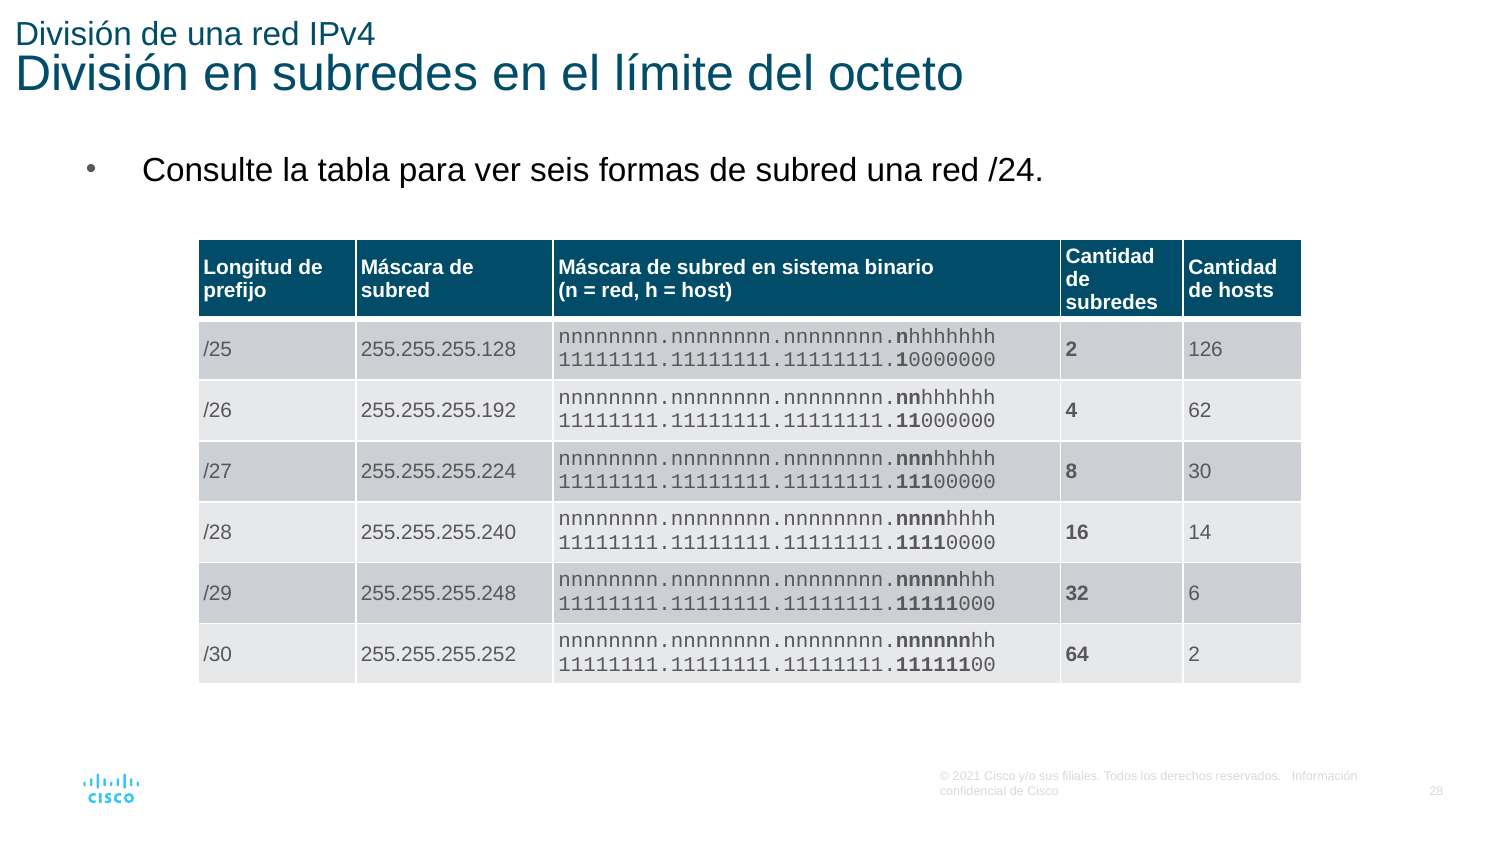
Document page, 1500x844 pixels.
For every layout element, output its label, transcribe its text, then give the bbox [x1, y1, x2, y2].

table_cell 62 [1184, 381, 1301, 440]
title División de una red IPv4 División en subredes en el límite del octeto [0, 0, 1369, 121]
table_cell nnnnnnnn.nnnnnnnn.nnnnnnnn.nhhhhhhh 11111111.11111111.11111111.10000000 [554, 322, 1060, 379]
table_cell 255.255.255.192 [357, 381, 552, 440]
list Consulte la tabla para ver seis formas de subred una red /24. [70, 140, 1430, 217]
table_cell 255.255.255.224 [357, 442, 552, 501]
table_cell /25 [199, 322, 355, 379]
table_cell 255.255.255.252 [357, 624, 552, 683]
table_cell 30 [1184, 442, 1301, 501]
table_cell nnnnnnnn.nnnnnnnn.nnnnnnnn.nnnnhhhh 11111111.11111111.11111111.11110000 [554, 503, 1060, 562]
table_header Máscara de subred [357, 240, 552, 316]
table_cell nnnnnnnn.nnnnnnnn.nnnnnnnn.nnnhhhhh 11111111.11111111.11111111.11100000 [554, 442, 1060, 501]
table_cell /28 [199, 503, 355, 562]
table_cell nnnnnnnn.nnnnnnnn.nnnnnnnn.nnnnnhhh 11111111.11111111.11111111.11111000 [554, 563, 1060, 623]
table_cell 2 [1061, 322, 1182, 379]
table_cell 64 [1061, 624, 1182, 683]
table_cell /30 [199, 624, 355, 683]
table_cell 255.255.255.240 [357, 503, 552, 562]
table_header Cantidad de subredes [1061, 240, 1182, 316]
table_cell 14 [1184, 503, 1301, 562]
table_cell nnnnnnnn.nnnnnnnn.nnnnnnnn.nnhhhhhh 11111111.11111111.11111111.11000000 [554, 381, 1060, 440]
table_cell 255.255.255.248 [357, 563, 552, 623]
table_cell 32 [1061, 563, 1182, 623]
table_cell 8 [1061, 442, 1182, 501]
table_header Máscara de subred en sistema binario (n = red, h = host) [554, 240, 1060, 316]
table_cell /27 [199, 442, 355, 501]
table_cell /29 [199, 563, 355, 623]
table_cell 126 [1184, 322, 1301, 379]
table_header Cantidad de hosts [1184, 240, 1301, 316]
table_header Longitud de prefijo [199, 240, 355, 316]
table_cell 2 [1184, 624, 1301, 683]
table_cell 4 [1061, 381, 1182, 440]
table_cell 6 [1184, 563, 1301, 623]
table_cell 16 [1061, 503, 1182, 562]
table_cell nnnnnnnn.nnnnnnnn.nnnnnnnn.nnnnnnhh 11111111.11111111.11111111.11111100 [554, 624, 1060, 683]
table_cell 255.255.255.128 [357, 322, 552, 379]
table_cell /26 [199, 381, 355, 440]
